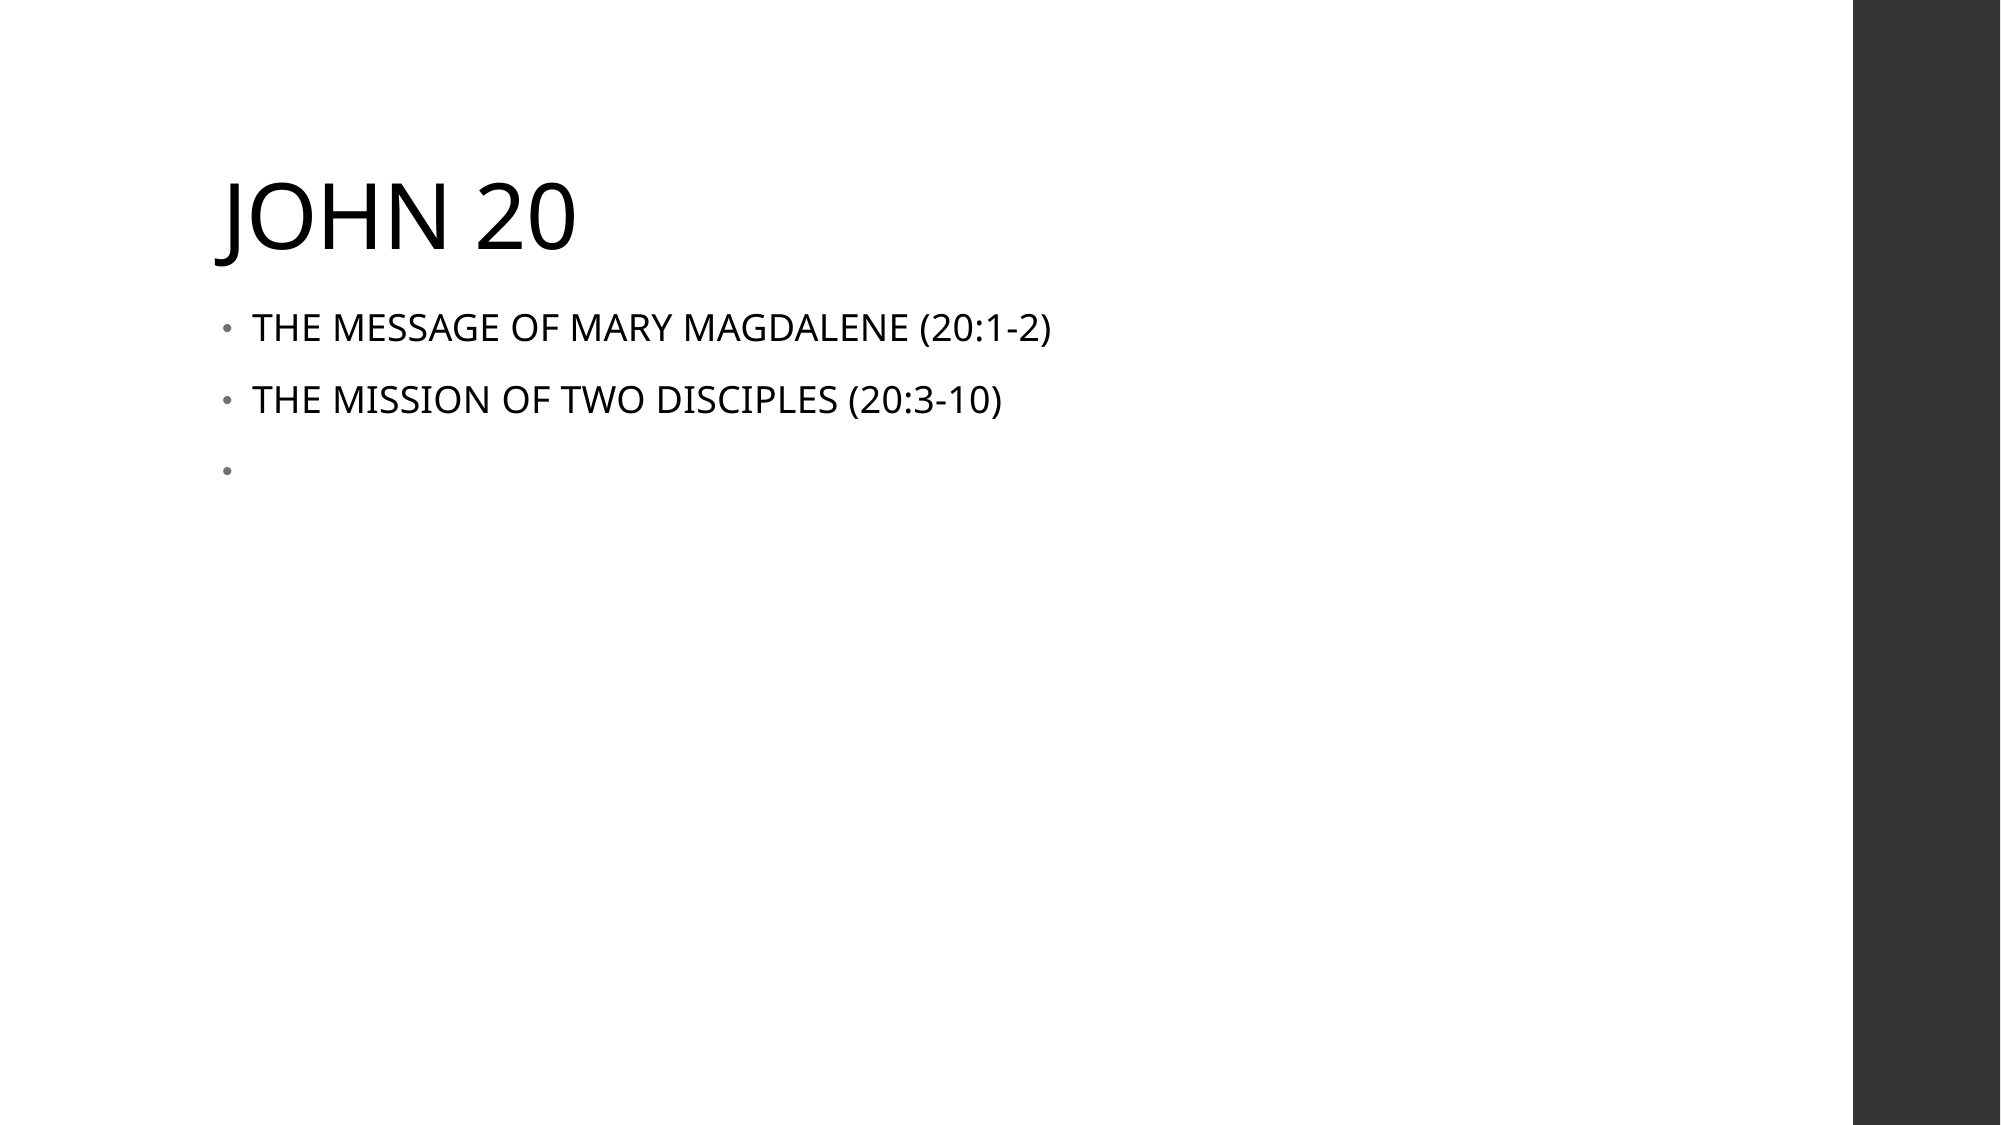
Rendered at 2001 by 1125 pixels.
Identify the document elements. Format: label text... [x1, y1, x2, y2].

list THE MESSAGE OF MARY MAGDALENE (20:1-2) THE MISSION OF TWO DISCIPLES (20:3-10) [206, 299, 1617, 1014]
title JOHN 20 [206, 60, 1797, 278]
